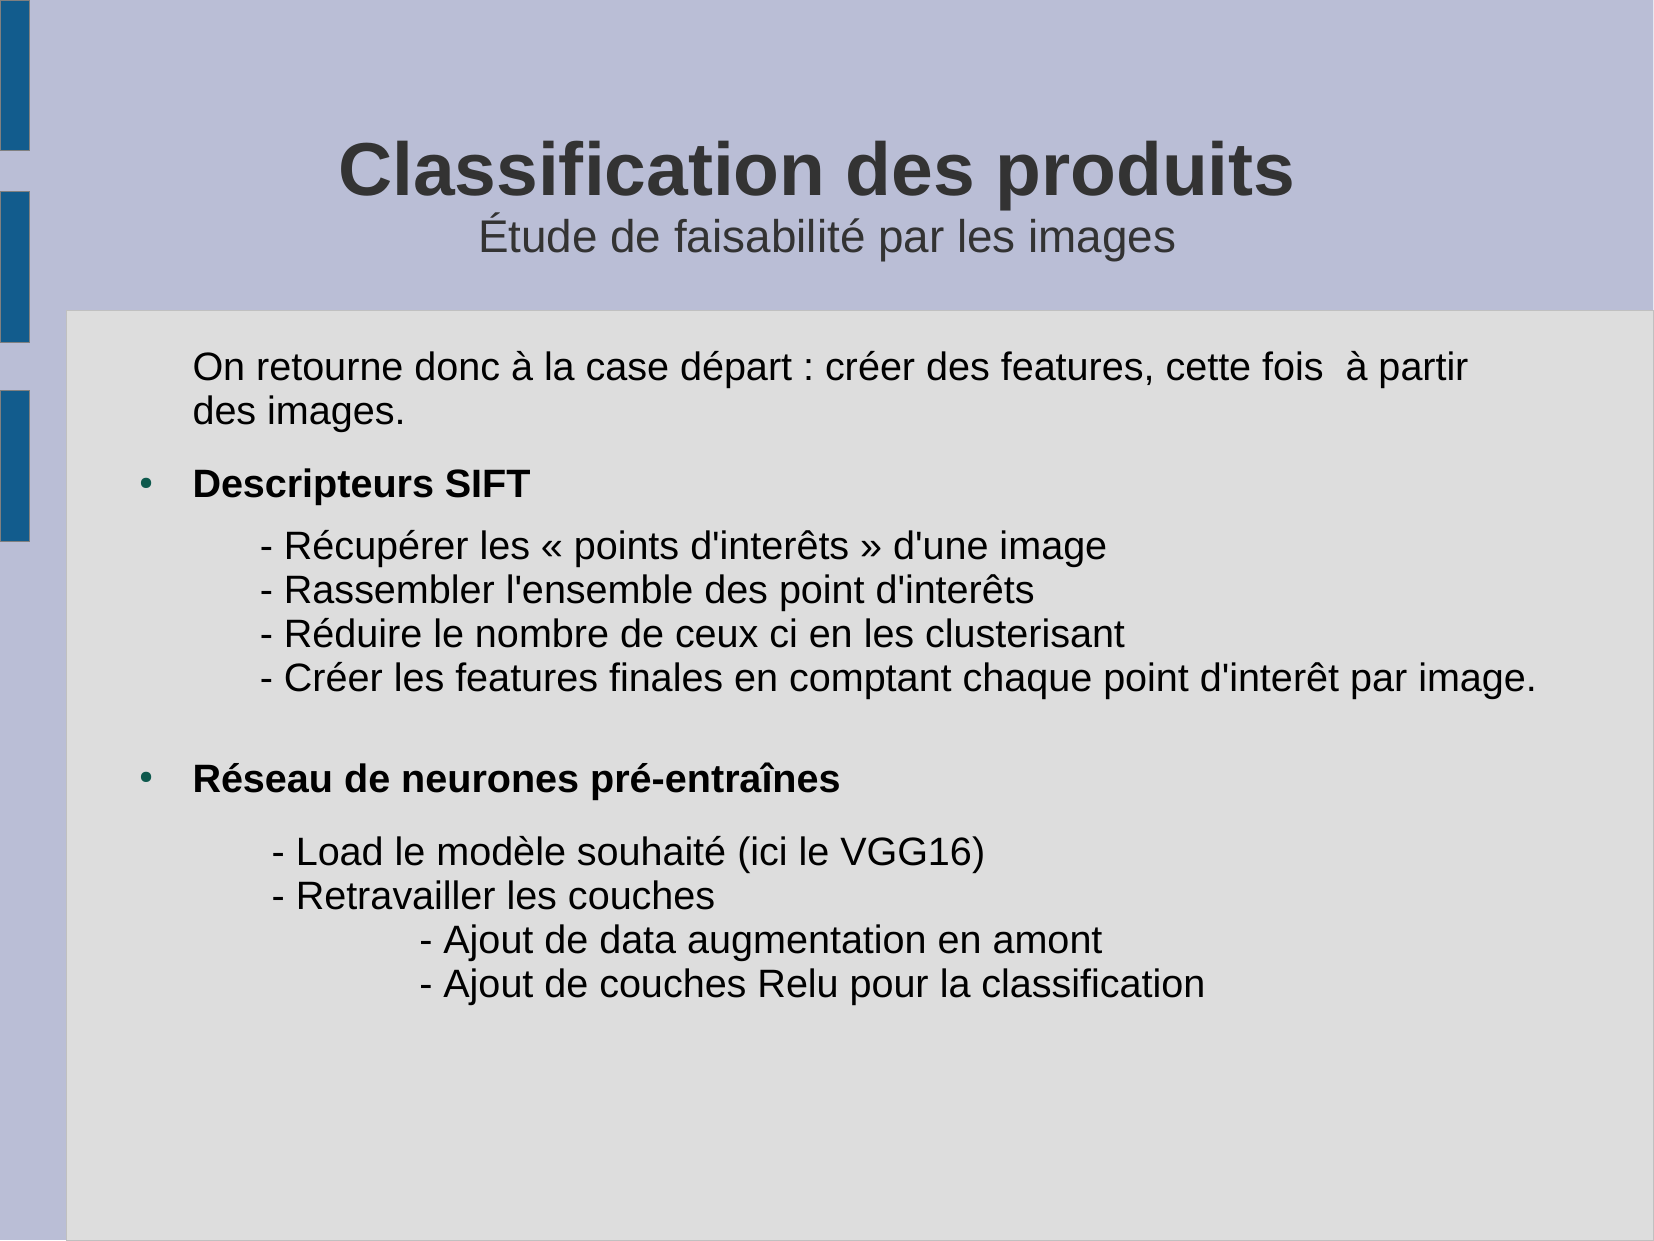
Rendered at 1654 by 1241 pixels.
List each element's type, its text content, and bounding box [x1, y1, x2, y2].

list On retourne donc à la case départ : créer des features, cette fois à partir des images. Descripteurs SIFT Réseau de neurones pré-entraînes [121, 344, 1534, 1127]
title Classification des produits Étude de faisabilité par les images [121, 91, 1534, 299]
text_box - Load le modèle souhaité (ici le VGG16) - Retravailler les couches - Ajout de data augmentation en amont - Ajout de couches Relu pour la classification [271, 829, 1477, 1006]
text_box - Récupérer les « points d'interêts » d'une image - Rassembler l'ensemble des point d'interêts - Réduire le nombre de ceux ci en les clusterisant - Créer les features finales en comptant chaque point d'interêt par image. [259, 524, 1607, 745]
